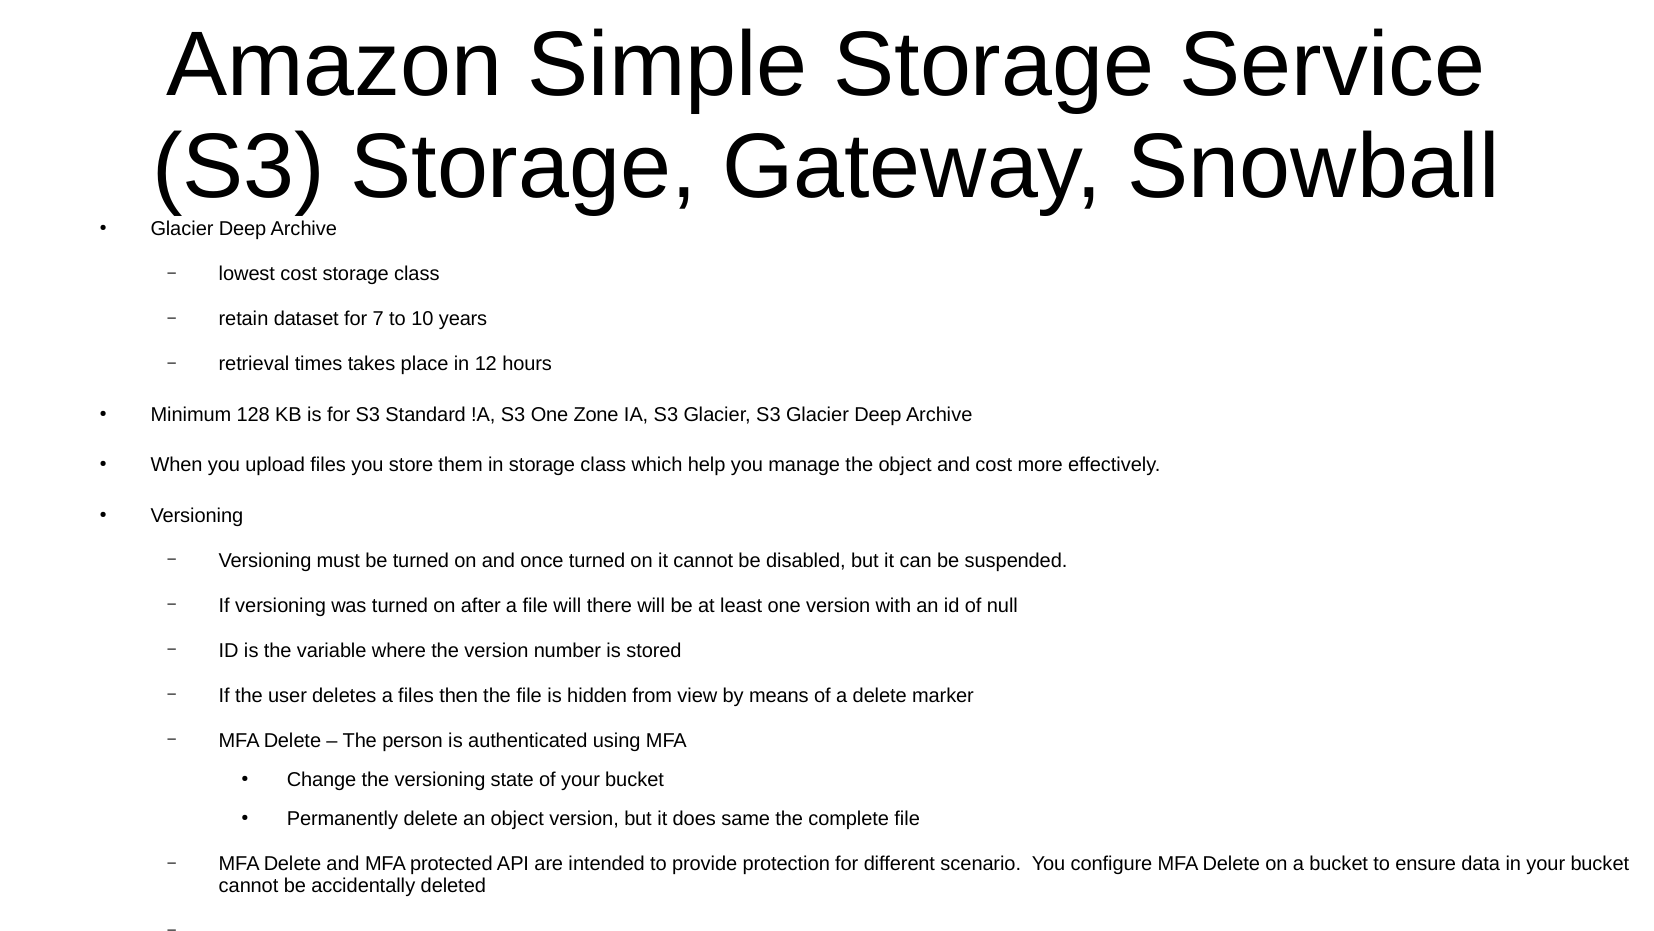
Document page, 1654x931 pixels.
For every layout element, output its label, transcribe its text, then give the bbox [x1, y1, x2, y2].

title Amazon Simple Storage Service (S3) Storage, Gateway, Snowball [82, 12, 1571, 217]
list Glacier Deep Archive lowest cost storage class retain dataset for 7 to 10 years retrieval times takes place in 12 hours Minimum 128 KB is for S3 Standard !A, S3 One Zone IA, S3 Glacier, S3 Glacier Deep Archive When you upload files you store them in storage class which help you manage the object and cost more effectively. Versioning Versioning must be turned on and once turned on it cannot be disabled, but it can be suspended. If versioning was turned on after a file will there will be at least one version with an id of null ID is the variable where the version number is stored If the user deletes a files then the file is hidden from view by means of a delete marker MFA Delete – The person is authenticated using MFA Change the versioning state of your bucket Permanently delete an object version, but it does same the complete file MFA Delete and MFA protected API are intended to provide protection for different scenario. You configure MFA Delete on a bucket to ensure data in your bucket cannot be accidentally deleted [82, 217, 1636, 901]
